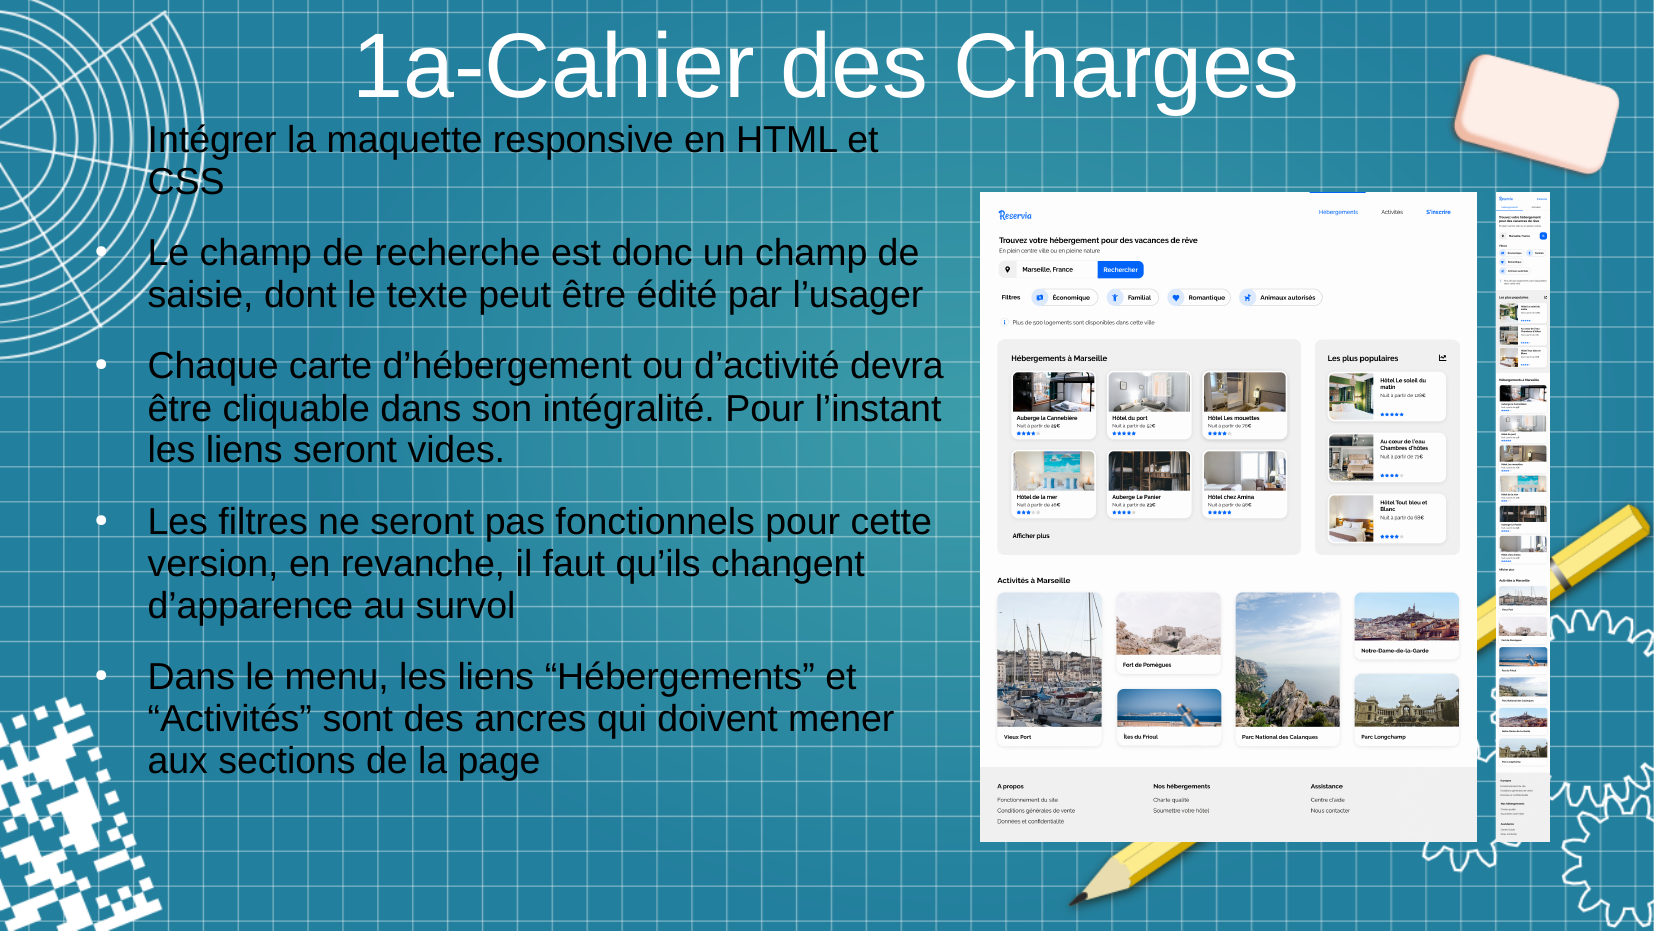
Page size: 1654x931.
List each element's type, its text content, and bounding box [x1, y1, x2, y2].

picture [0, 0, 1654, 931]
title 1a-Cahier des Charges [82, 13, 1571, 119]
list Intégrer la maquette responsive en HTML et CSS Le champ de recherche est donc un champ de saisie, dont le texte peut être édité par l’usager Chaque carte d’hébergement ou d’activité devra être cliquable dans son intégralité. Pour l’instant les liens seront vides. Les filtres ne seront pas fonctionnels pour cette version, en revanche, il faut qu’ils changent d’apparence au survol Dans le menu, les liens “Hébergements” et “Activités” sont des ancres qui doivent mener aux sections de la page [76, 118, 945, 886]
